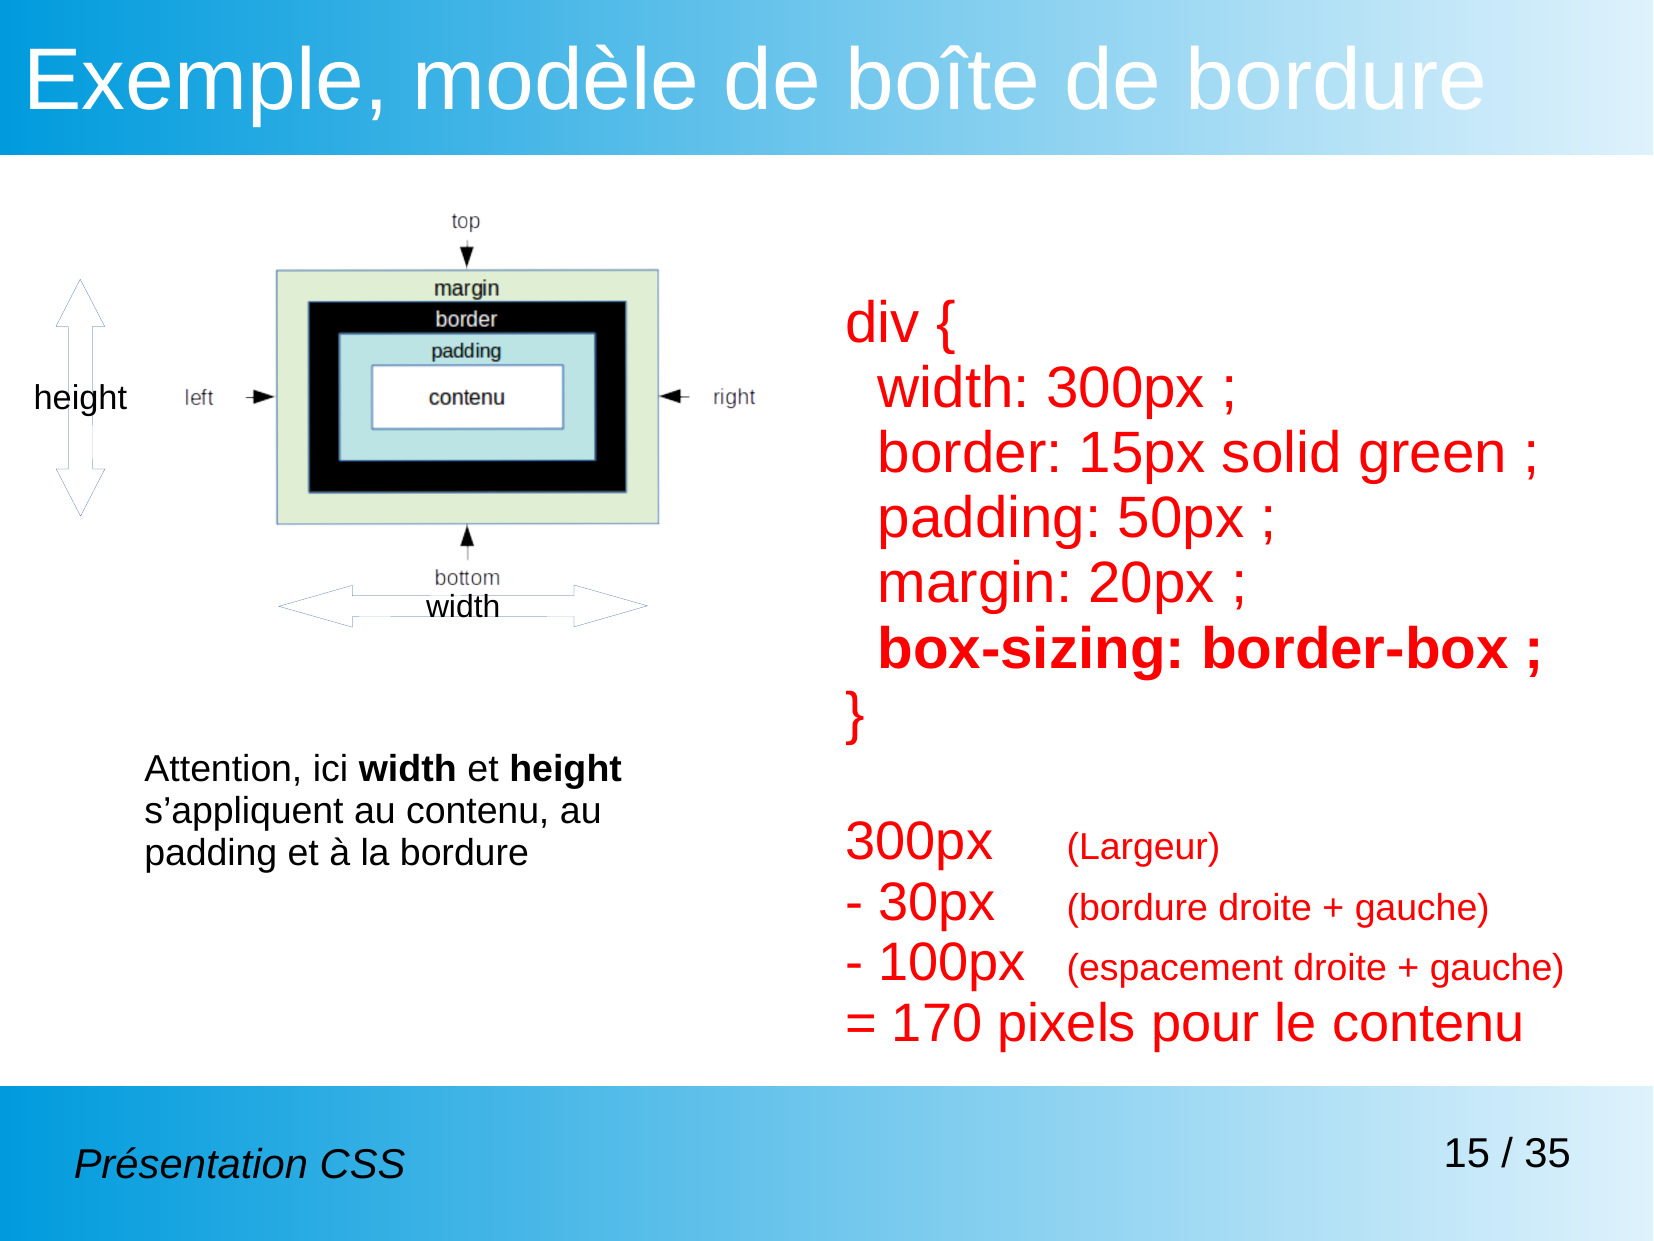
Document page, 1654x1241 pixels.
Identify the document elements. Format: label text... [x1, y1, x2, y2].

title Exemple, modèle de boîte de bordure [23, 25, 1512, 130]
text_box Attention, ici width et height s’appliquent au contenu, au padding et à la bordure [129, 740, 725, 882]
list div { width: 300px ; border: 15px solid green ; padding: 50px ; margin: 20px ; box-sizing: border-box ; } 300px (Largeur) - 30px (bordure droite + gauche) - 100px (espacement droite + gauche) = 170 pixels pour le contenu [845, 290, 1572, 1010]
picture [32, 202, 780, 628]
